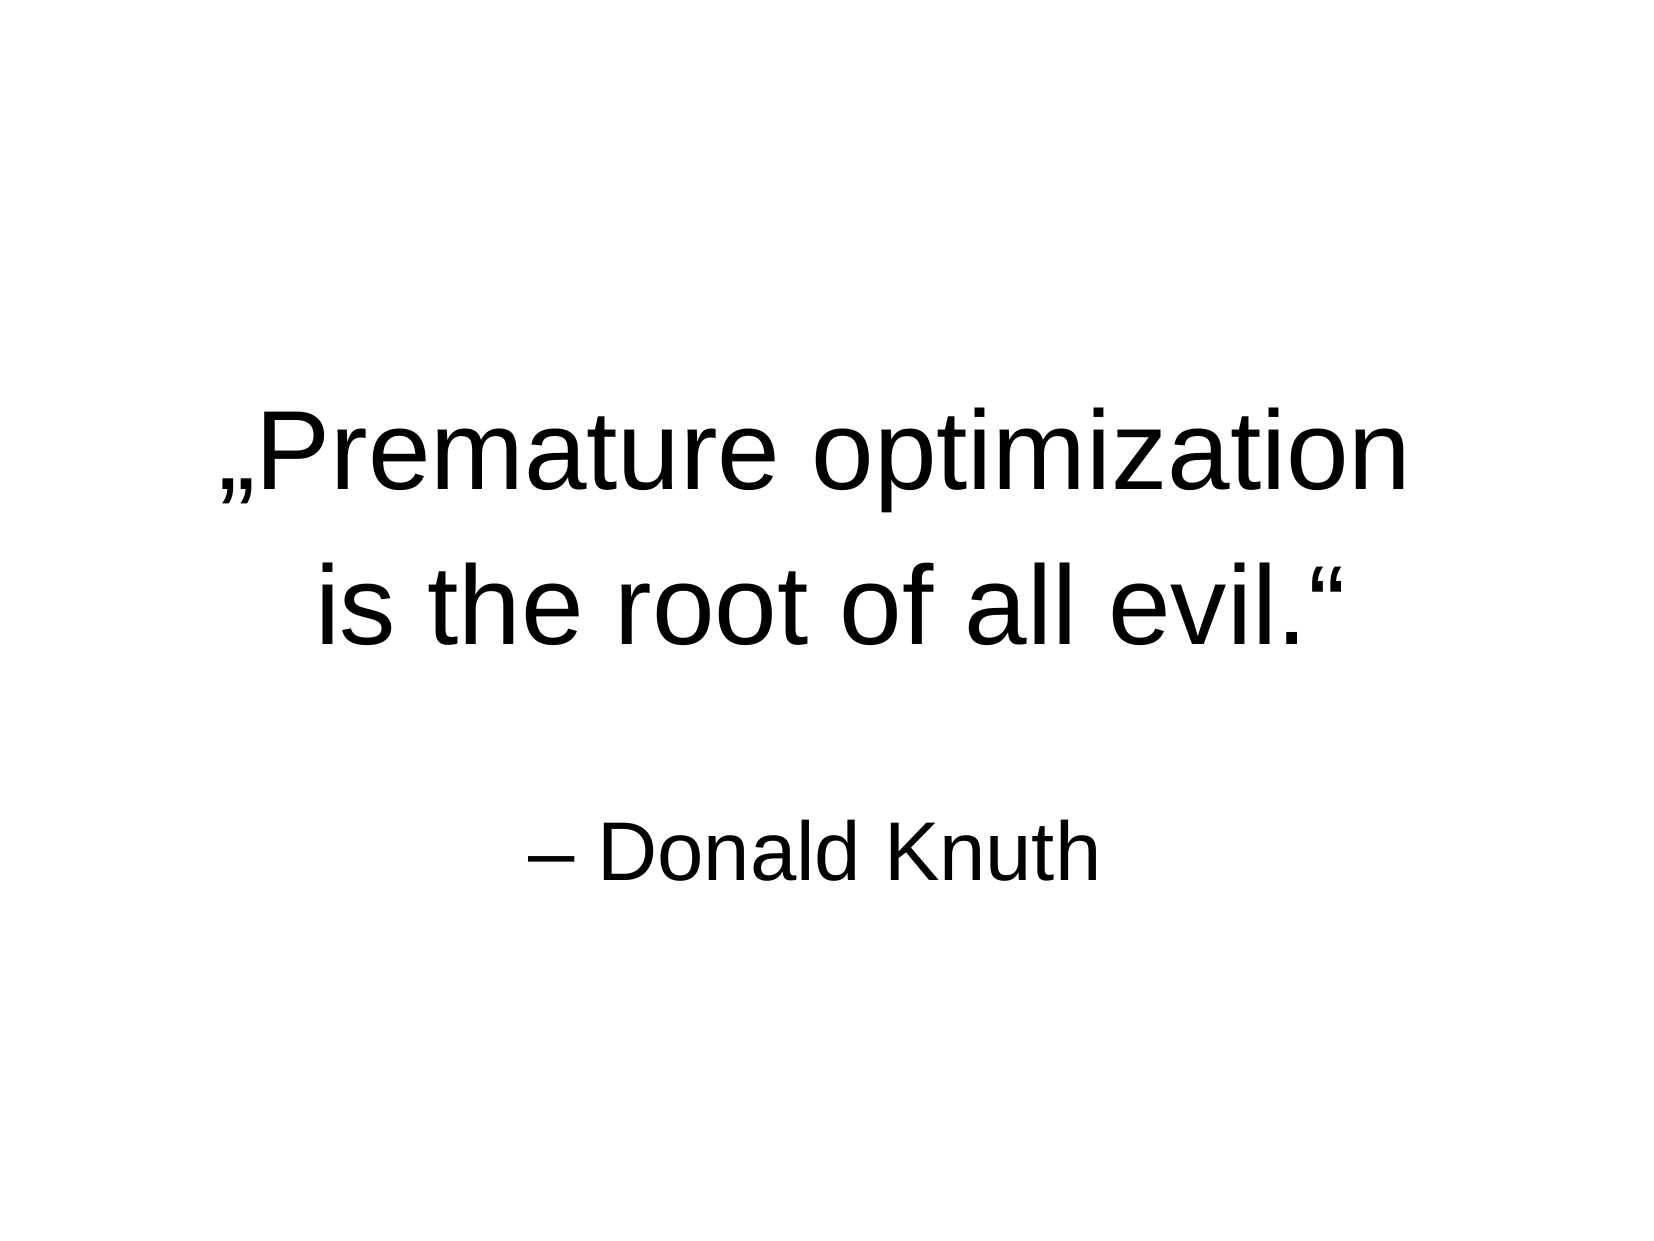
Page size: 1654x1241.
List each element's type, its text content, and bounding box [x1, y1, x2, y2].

subtitle „Premature optimization is the root of all evil.“ – Donald Knuth [70, 140, 1559, 1146]
